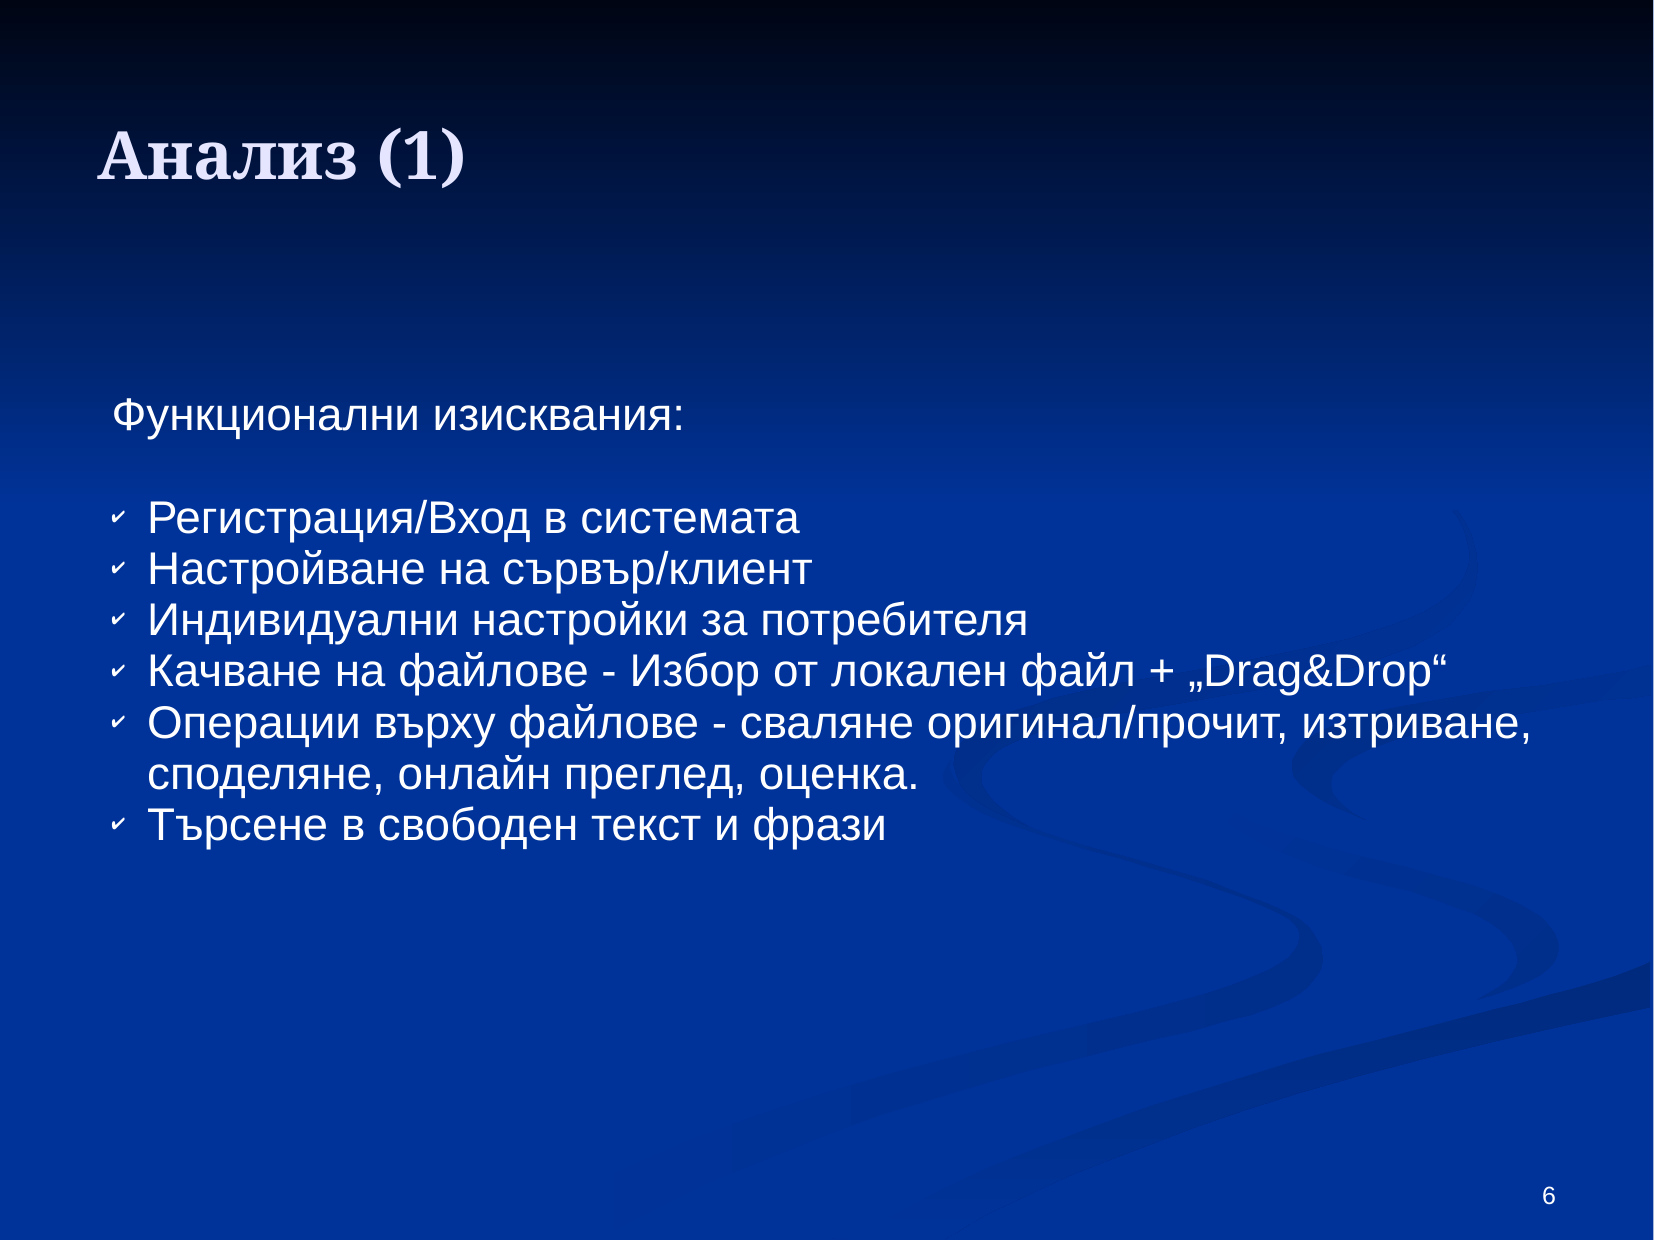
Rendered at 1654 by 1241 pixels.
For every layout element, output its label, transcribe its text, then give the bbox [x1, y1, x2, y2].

text_box <number> [1185, 1131, 1571, 1218]
title Анализ (1) [82, 49, 1571, 257]
text_box Функционални изисквания: Регистрация/Вход в системата Настройване на сървър/клиент Индивидуални настройки за потребителя Качване на файлове - Избор от локален файл + „Drag&Drop“ Операции върху файлове - сваляне оригинал/прочит, изтриване, споделяне, онлайн преглед, оценка. Търсене в свободен текст и фрази [96, 381, 1557, 859]
